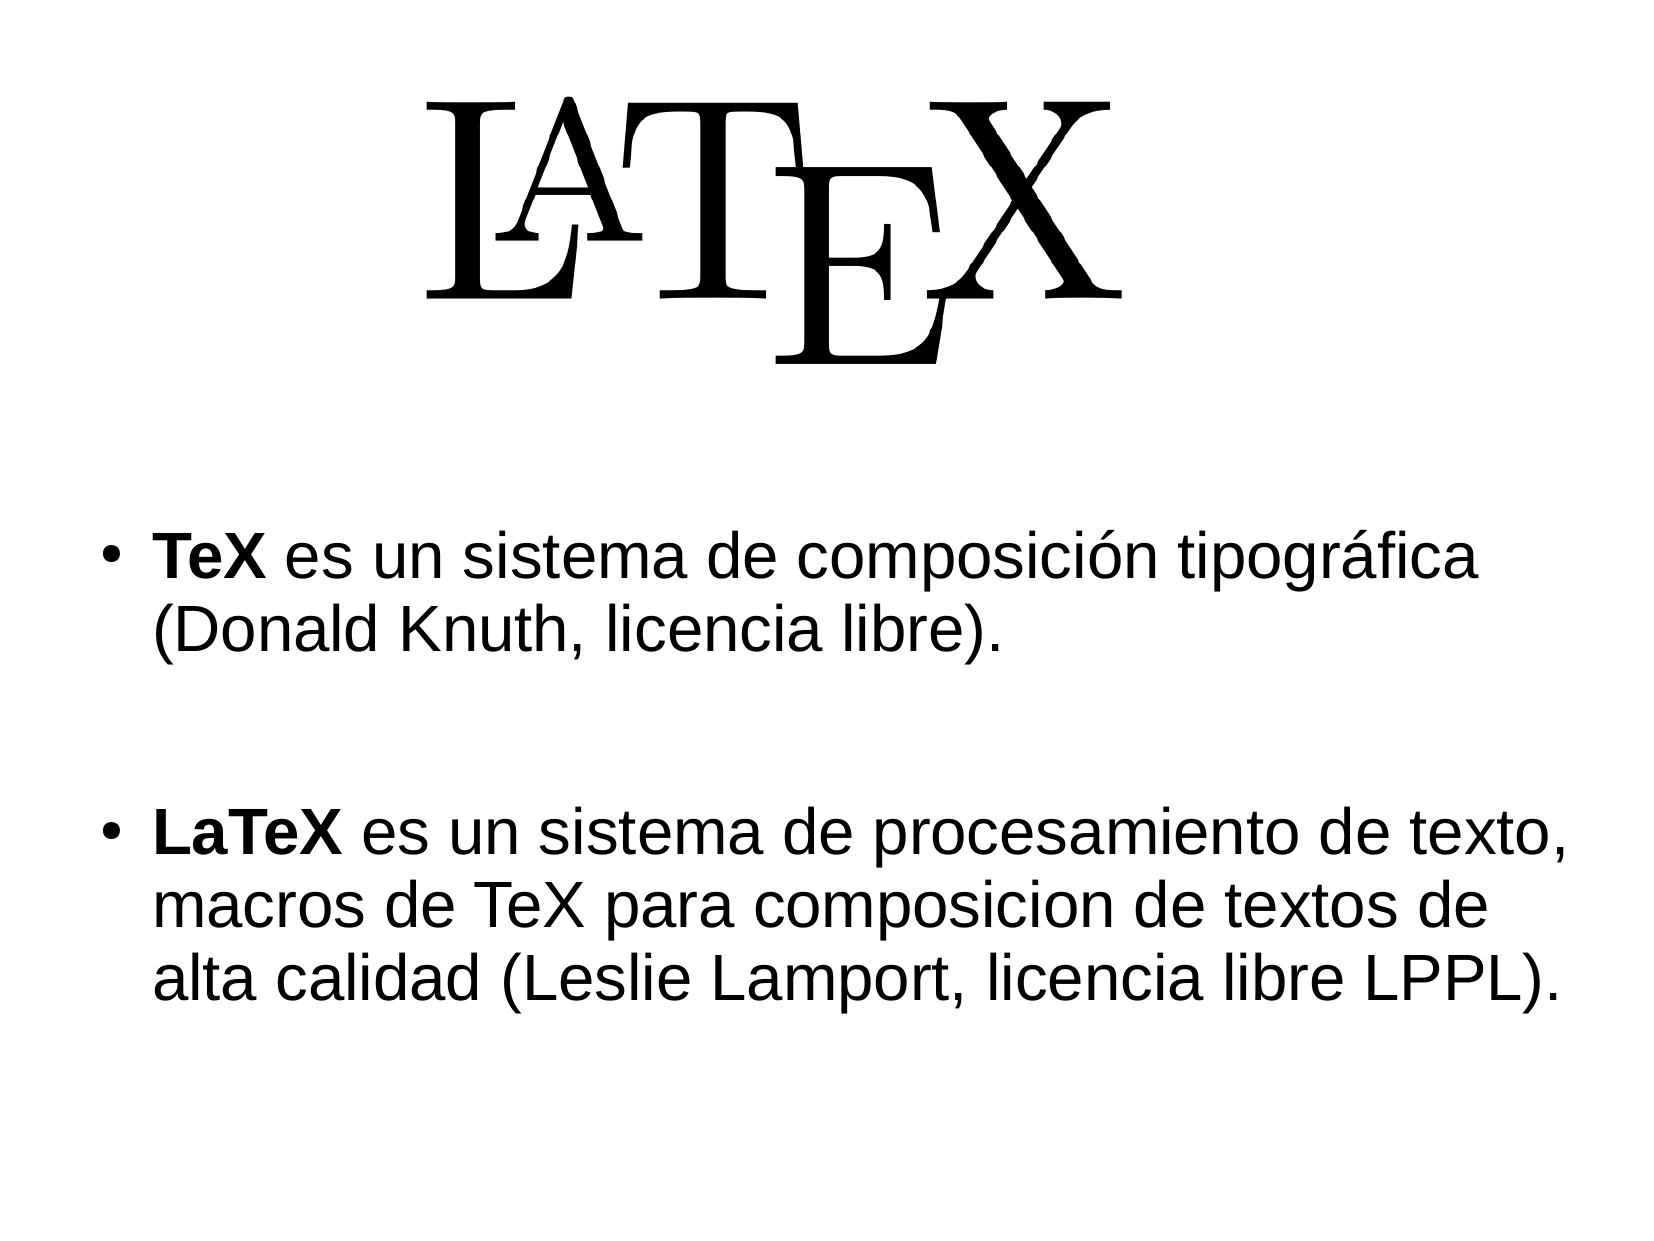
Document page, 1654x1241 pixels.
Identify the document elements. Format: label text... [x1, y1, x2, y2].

picture [401, 70, 1146, 393]
list TeX es un sistema de composición tipográfica (Donald Knuth, licencia libre). LaTeX es un sistema de procesamiento de texto, macros de TeX para composicion de textos de alta calidad (Leslie Lamport, licencia libre LPPL). [82, 519, 1571, 1093]
